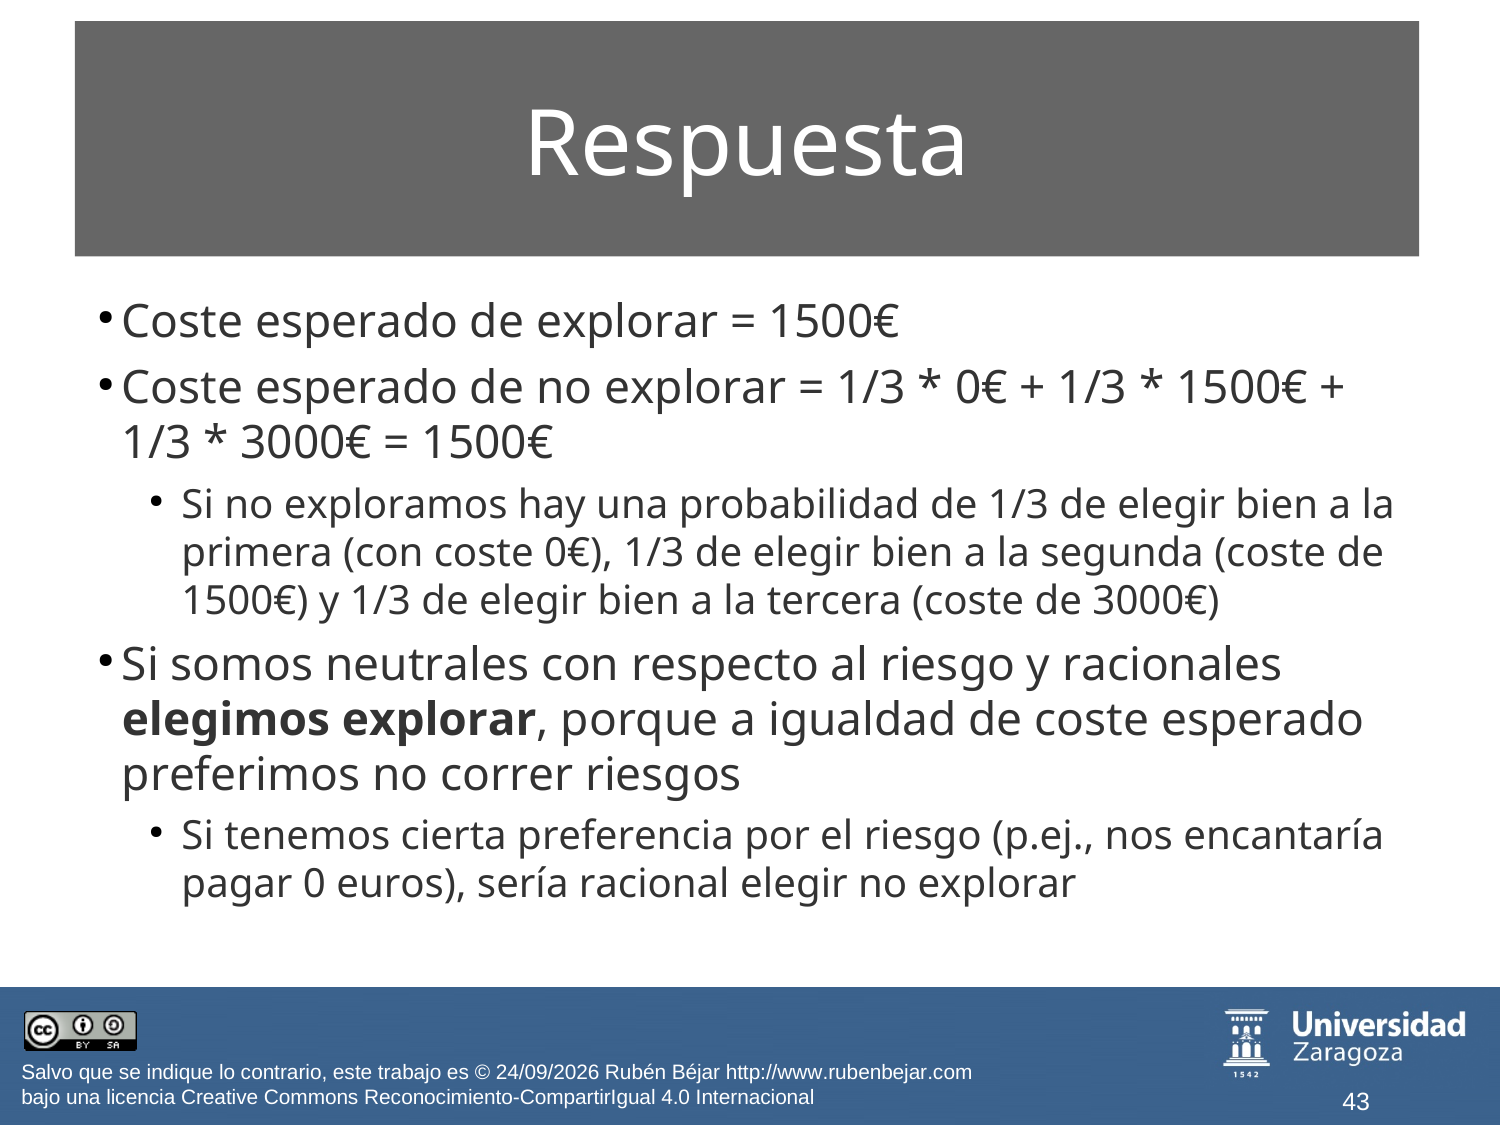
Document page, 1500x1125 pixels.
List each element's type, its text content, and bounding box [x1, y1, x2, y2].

picture [0, 987, 1500, 1125]
title Respuesta [74, 21, 1420, 257]
list Coste esperado de explorar = 1500€ Coste esperado de no explorar = 1/3 * 0€ + 1/3 * 1500€ + 1/3 * 3000€ = 1500€ Si no exploramos hay una probabilidad de 1/3 de elegir bien a la primera (con coste 0€), 1/3 de elegir bien a la segunda (coste de 1500€) y 1/3 de elegir bien a la tercera (coste de 3000€) Si somos neutrales con respecto al riesgo y racionales elegimos explorar, porque a igualdad de coste esperado preferimos no correr riesgos Si tenemos cierta preferencia por el riesgo (p.ej., nos encantaría pagar 0 euros), sería racional elegir no explorar [82, 283, 1418, 957]
